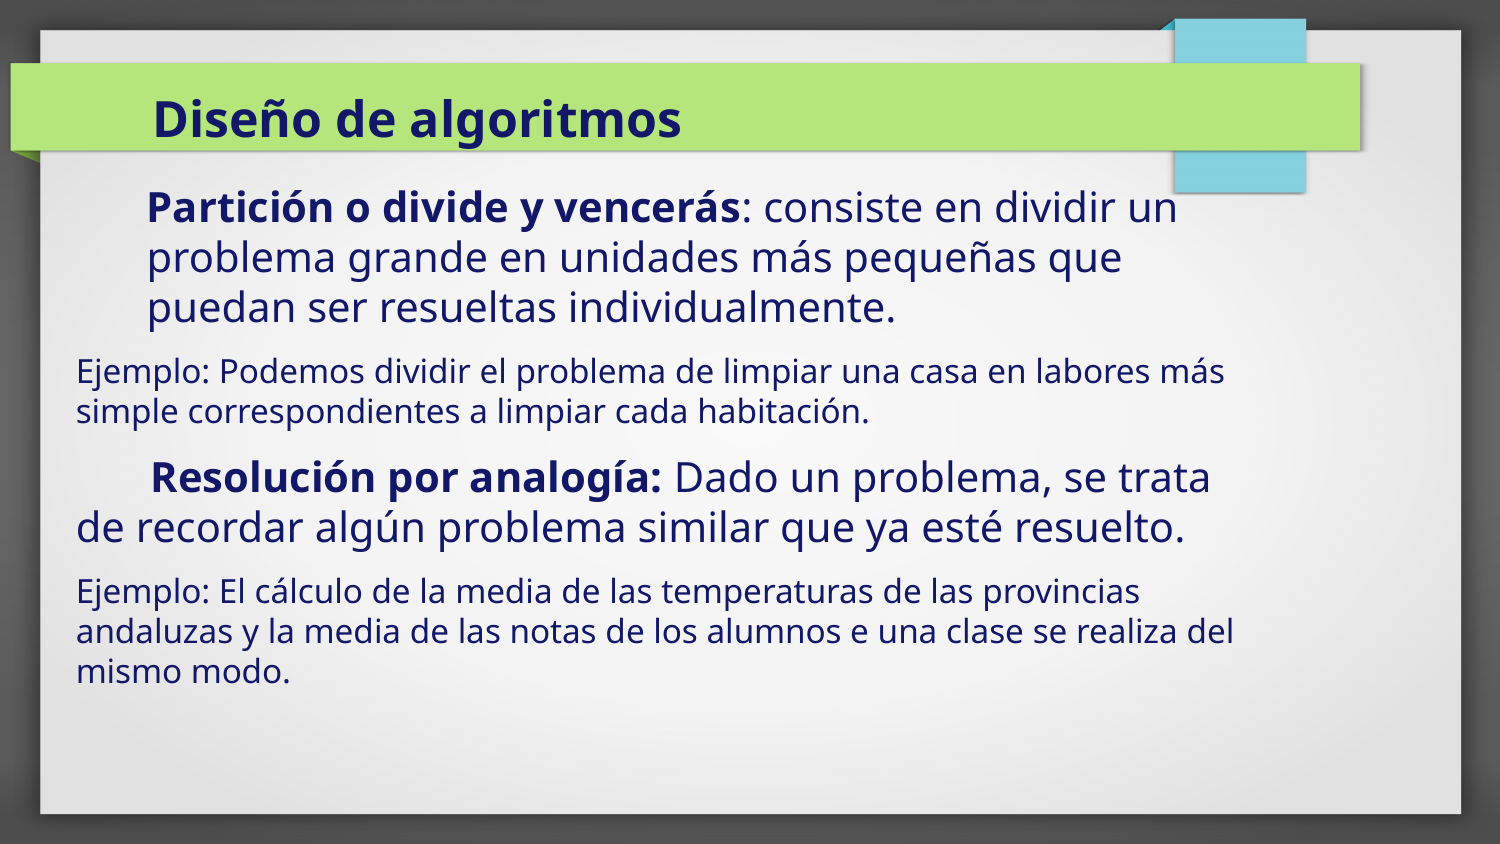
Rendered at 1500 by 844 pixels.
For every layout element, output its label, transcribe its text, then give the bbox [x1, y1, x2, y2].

list Partición o divide y vencerás: consiste en dividir un problema grande en unidades más pequeñas que puedan ser resueltas individualmente. Ejemplo: Podemos dividir el problema de limpiar una casa en labores más simple correspondientes a limpiar cada habitación. Resolución por analogía: Dado un problema, se trata de recordar algún problema similar que ya esté resuelto. Ejemplo: El cálculo de la media de las temperaturas de las provincias andaluzas y la media de las notas de los alumnos e una clase se realiza del mismo modo. [60, 165, 1252, 536]
title Diseño de algoritmos [137, 82, 1011, 163]
picture [0, 0, 1500, 844]
